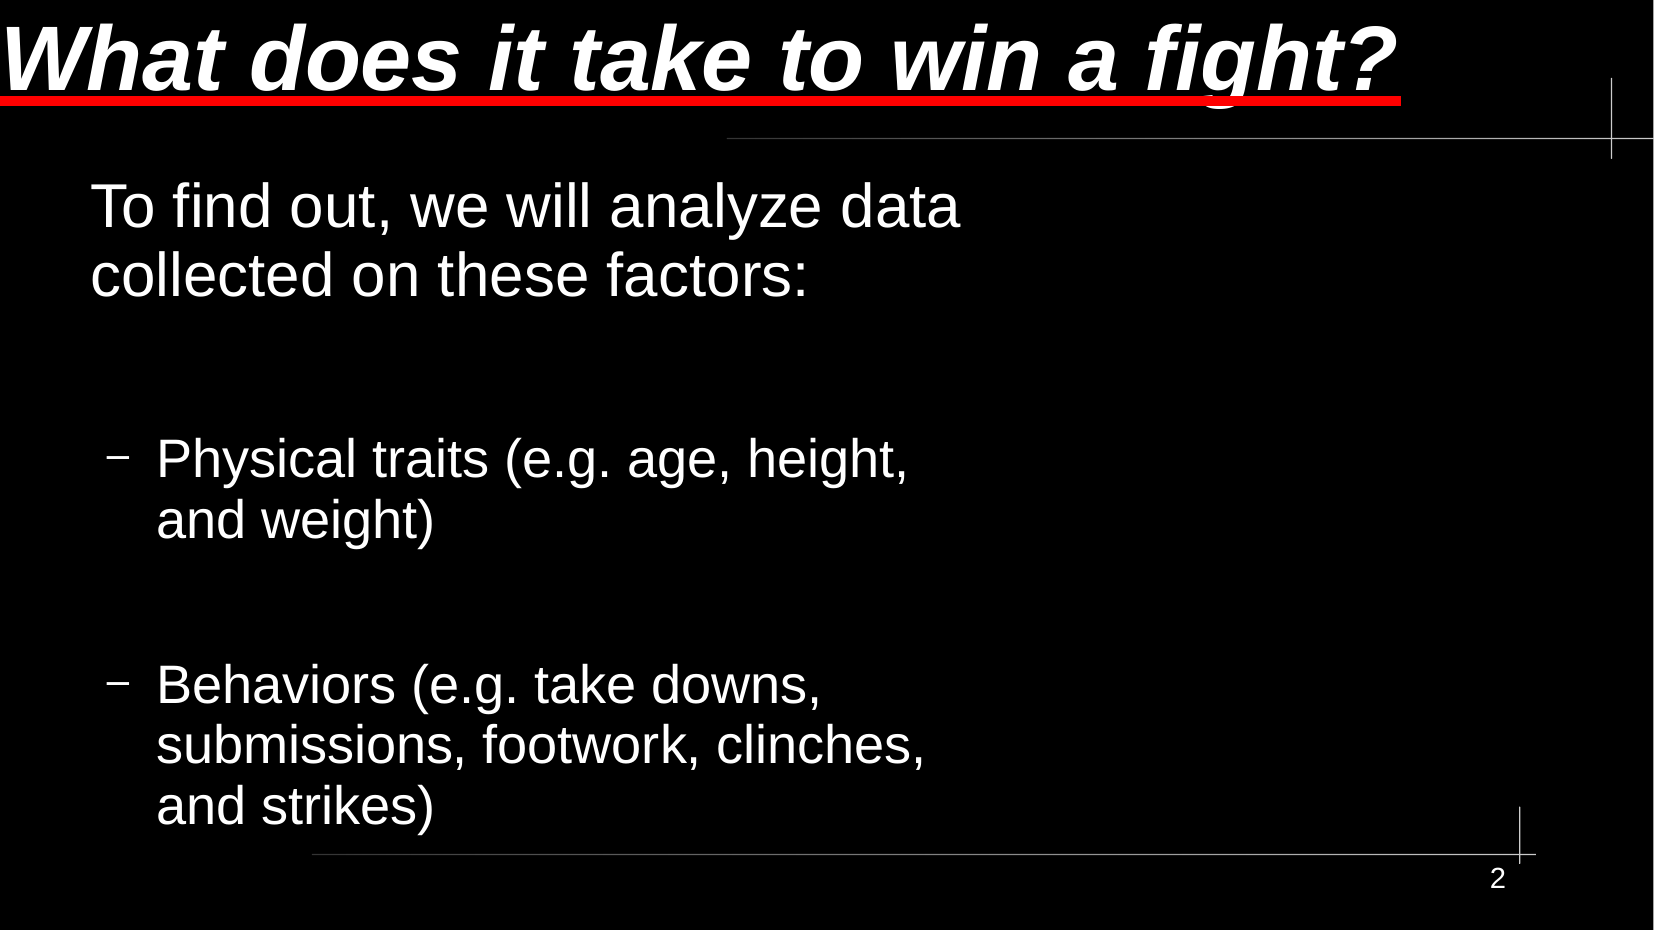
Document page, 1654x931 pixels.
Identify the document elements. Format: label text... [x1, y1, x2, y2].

list To find out, we will analyze data collected on these factors: Physical traits (e.g. age, height, and weight) Behaviors (e.g. take downs, submissions, footwork, clinches, and strikes) [24, 171, 1000, 847]
title What does it take to win a fight? [0, 0, 1565, 119]
